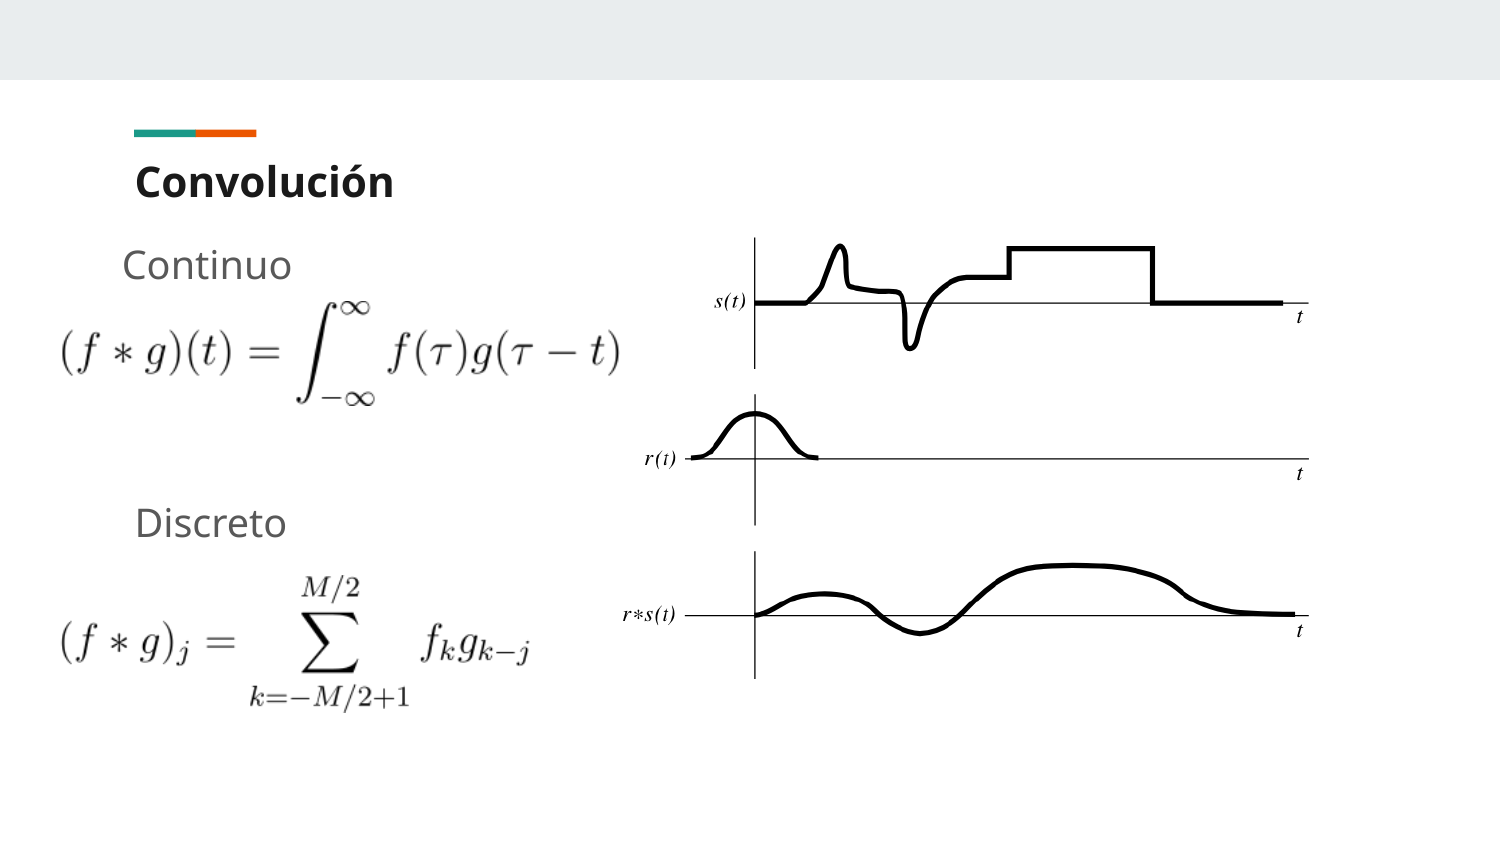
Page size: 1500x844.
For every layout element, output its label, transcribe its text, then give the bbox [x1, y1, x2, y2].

text_box Continuo [106, 224, 451, 291]
picture [57, 186, 1456, 679]
text_box Discreto [119, 482, 464, 549]
picture [57, 575, 530, 713]
title Convolución [119, 137, 1381, 225]
